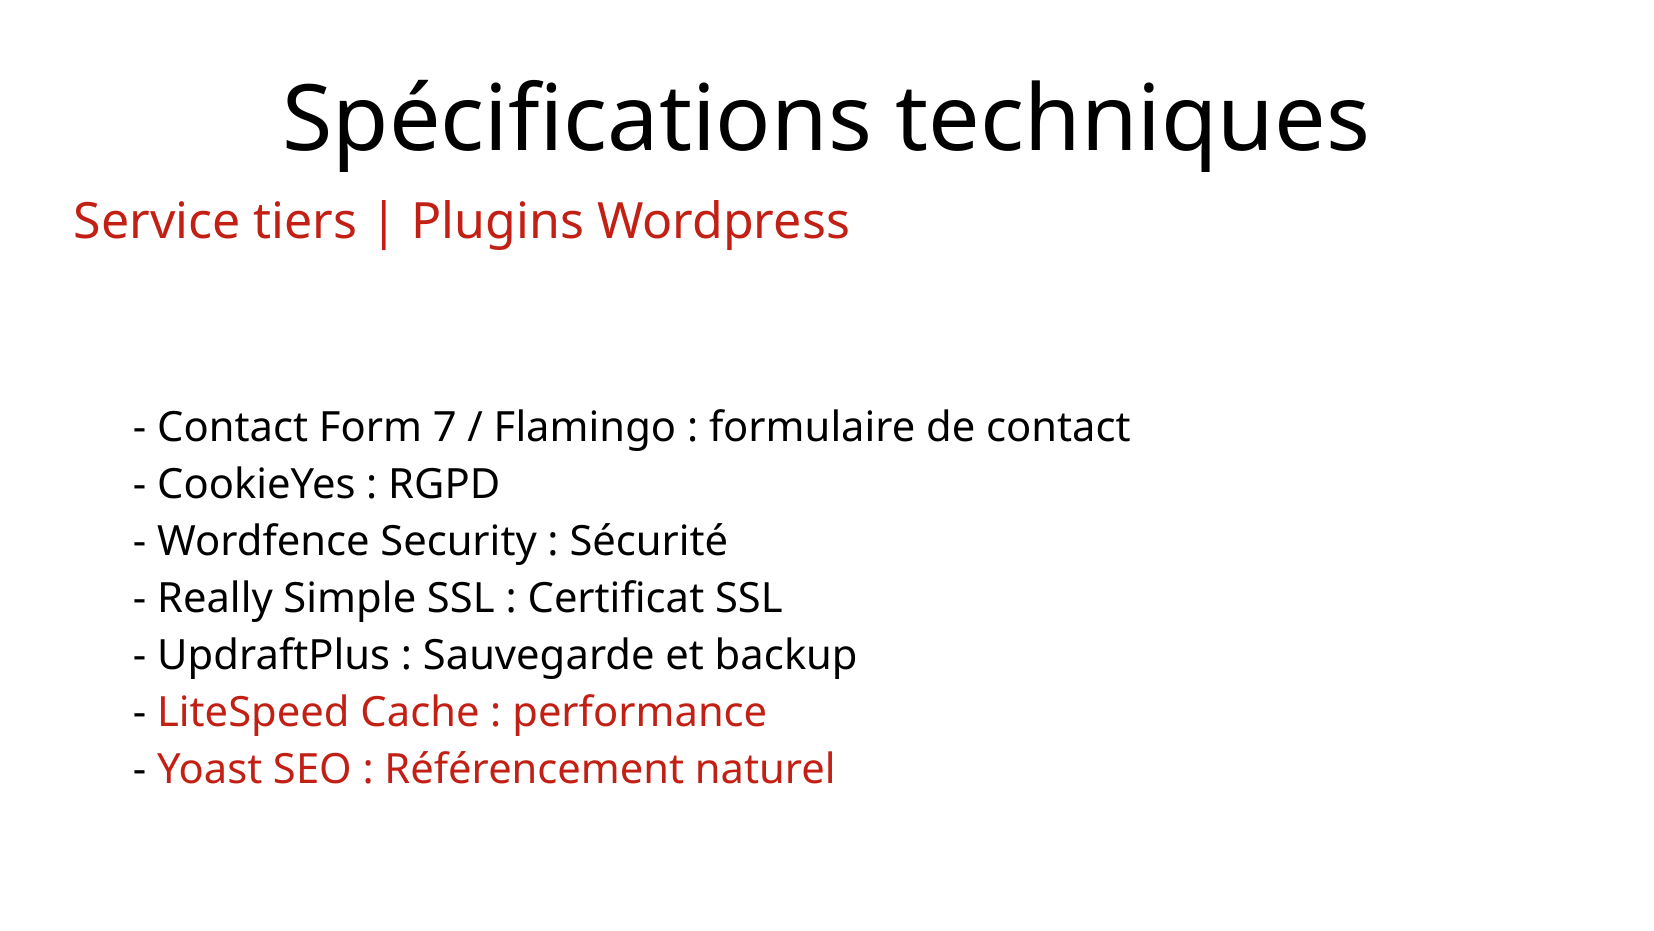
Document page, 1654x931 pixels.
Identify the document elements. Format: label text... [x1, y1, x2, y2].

text_box - Contact Form 7 / Flamingo : formulaire de contact - CookieYes : RGPD - Wordfence Security : Sécurité - Really Simple SSL : Certificat SSL - UpdraftPlus : Sauvegarde et backup - LiteSpeed Cache : performance - Yoast SEO : Référencement naturel [118, 389, 1182, 760]
title Spécifications techniques [82, 37, 1571, 193]
text_box Service tiers | Plugins Wordpress [59, 177, 1123, 253]
